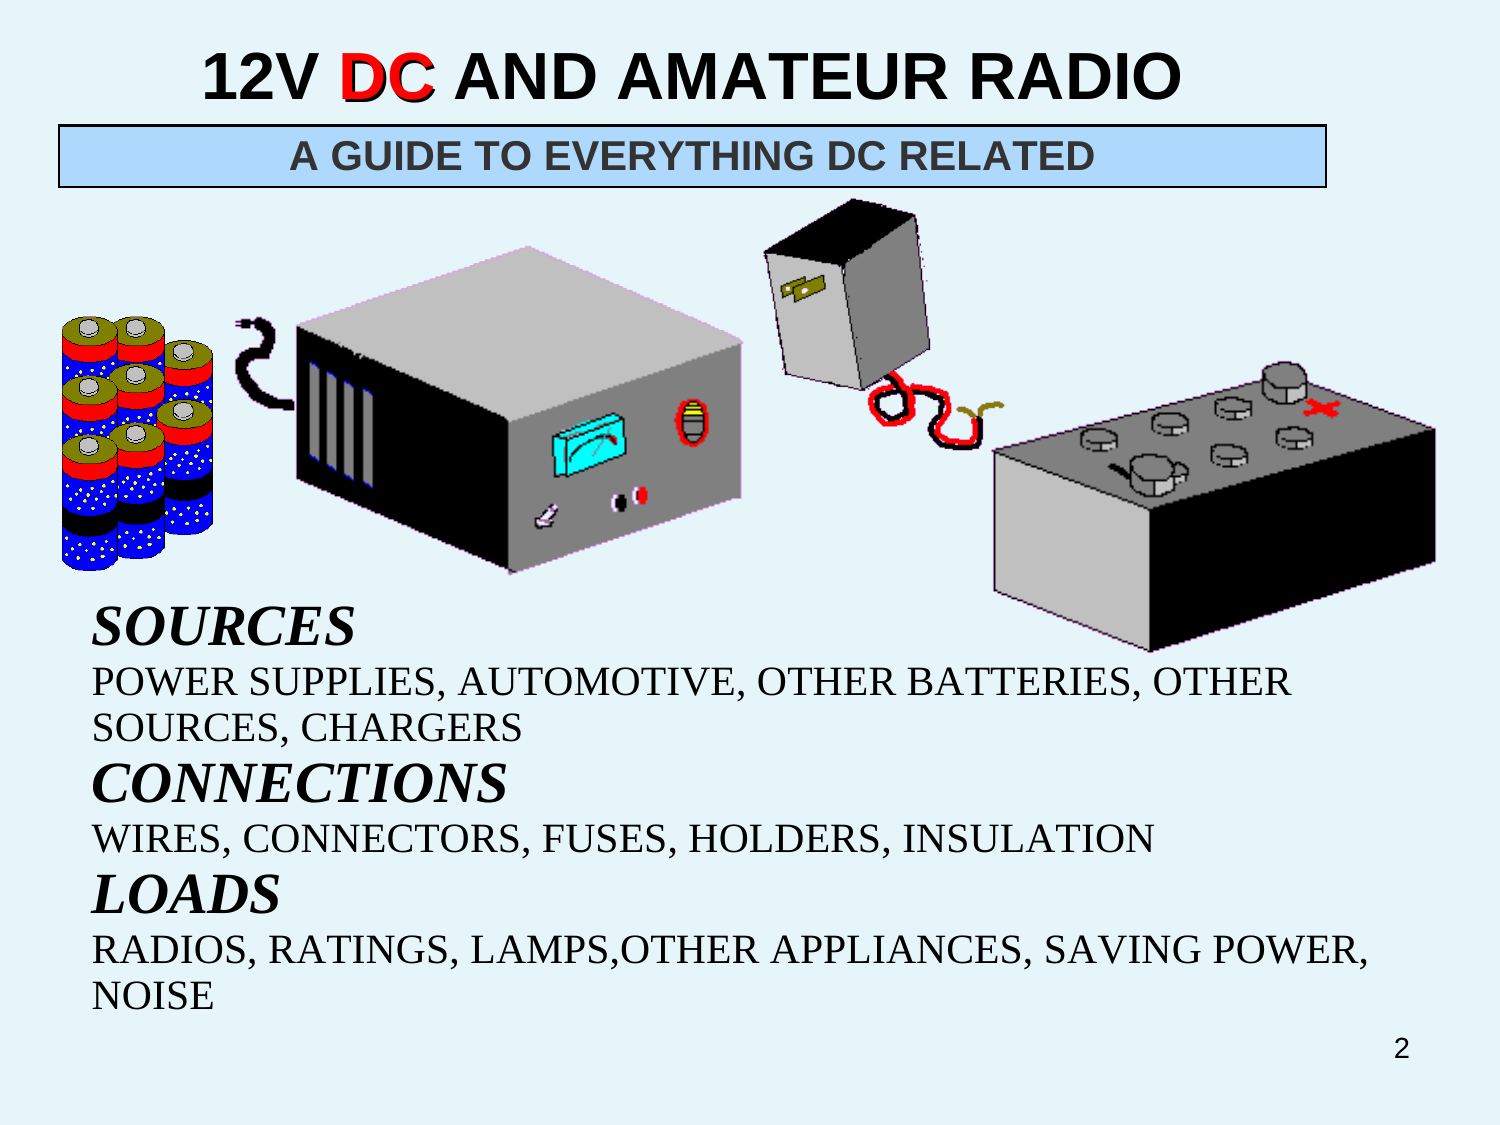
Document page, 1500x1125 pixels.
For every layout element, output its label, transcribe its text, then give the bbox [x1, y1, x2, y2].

picture [230, 243, 751, 581]
picture [53, 302, 224, 575]
picture [761, 196, 1446, 658]
text_box 12V DC AND AMATEUR RADIO [64, 30, 1317, 122]
text_box SOURCES POWER SUPPLIES, AUTOMOTIVE, OTHER BATTERIES, OTHER SOURCES, CHARGERS CONNECTIONS WIRES, CONNECTORS, FUSES, HOLDERS, INSULATION LOADS RADIOS, RATINGS, LAMPS,OTHER APPLIANCES, SAVING POWER, NOISE [76, 586, 1430, 1027]
text_box A GUIDE TO EVERYTHING DC RELATED [58, 125, 1327, 188]
